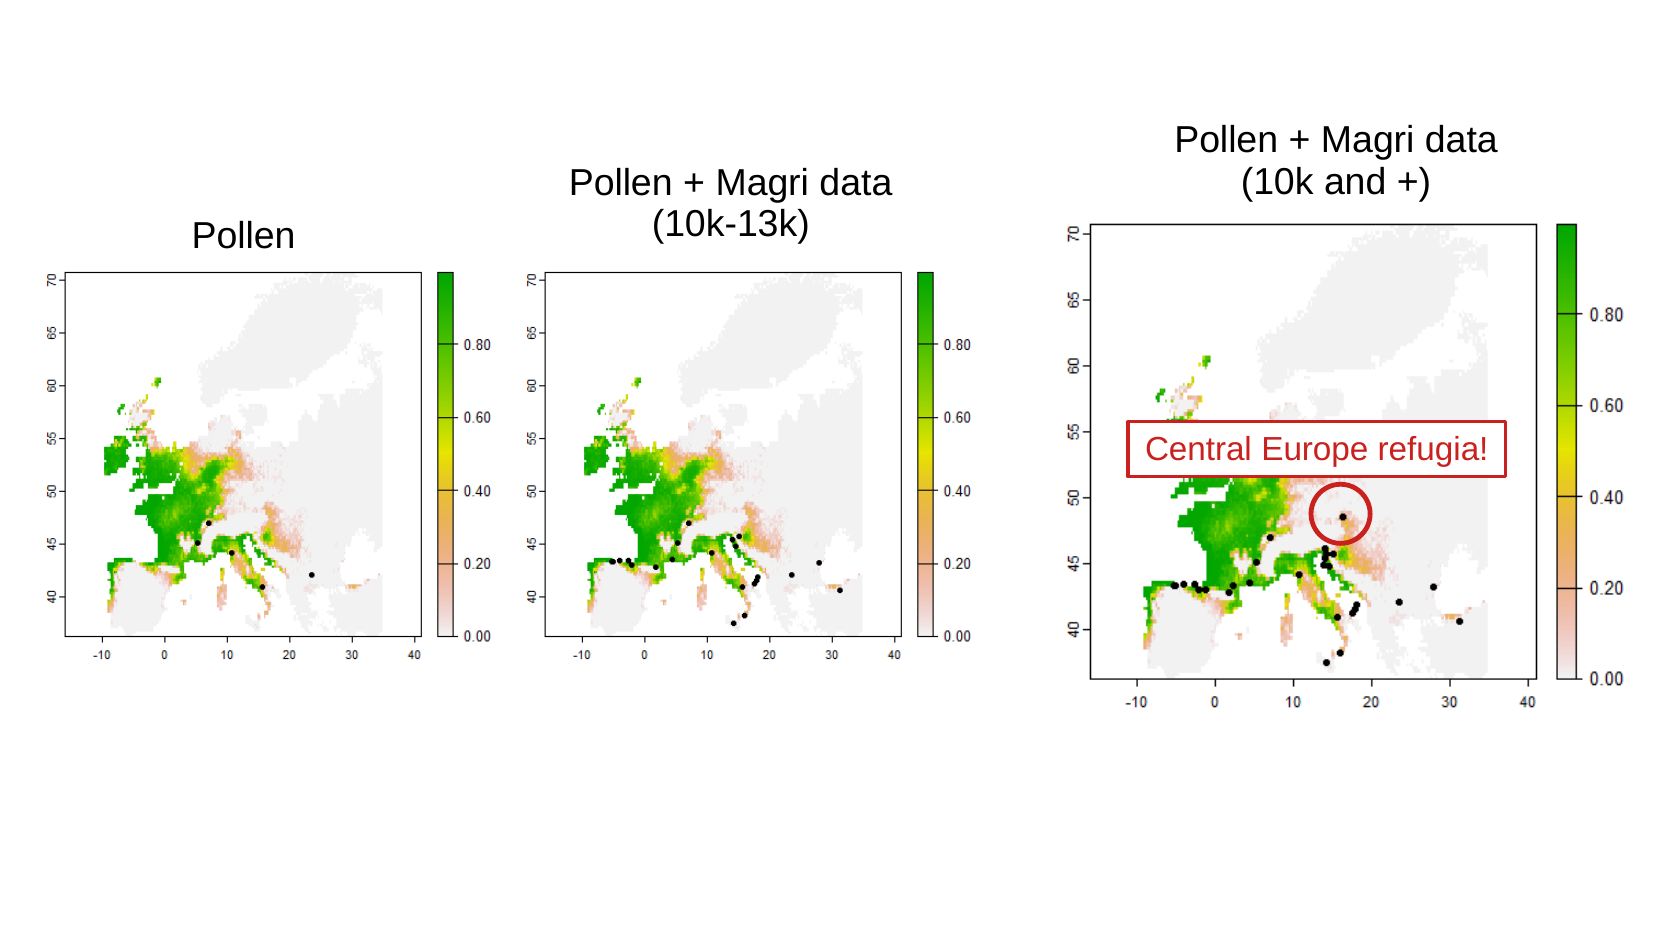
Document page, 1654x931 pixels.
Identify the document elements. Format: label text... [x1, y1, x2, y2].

text_box Pollen + Magri data (10k and +) [1151, 110, 1521, 210]
text_box Central Europe refugia! [1127, 421, 1506, 477]
text_box Pollen + Magri data (10k-13k) [546, 153, 916, 253]
text_box Pollen [59, 206, 429, 266]
picture [0, 169, 1654, 761]
